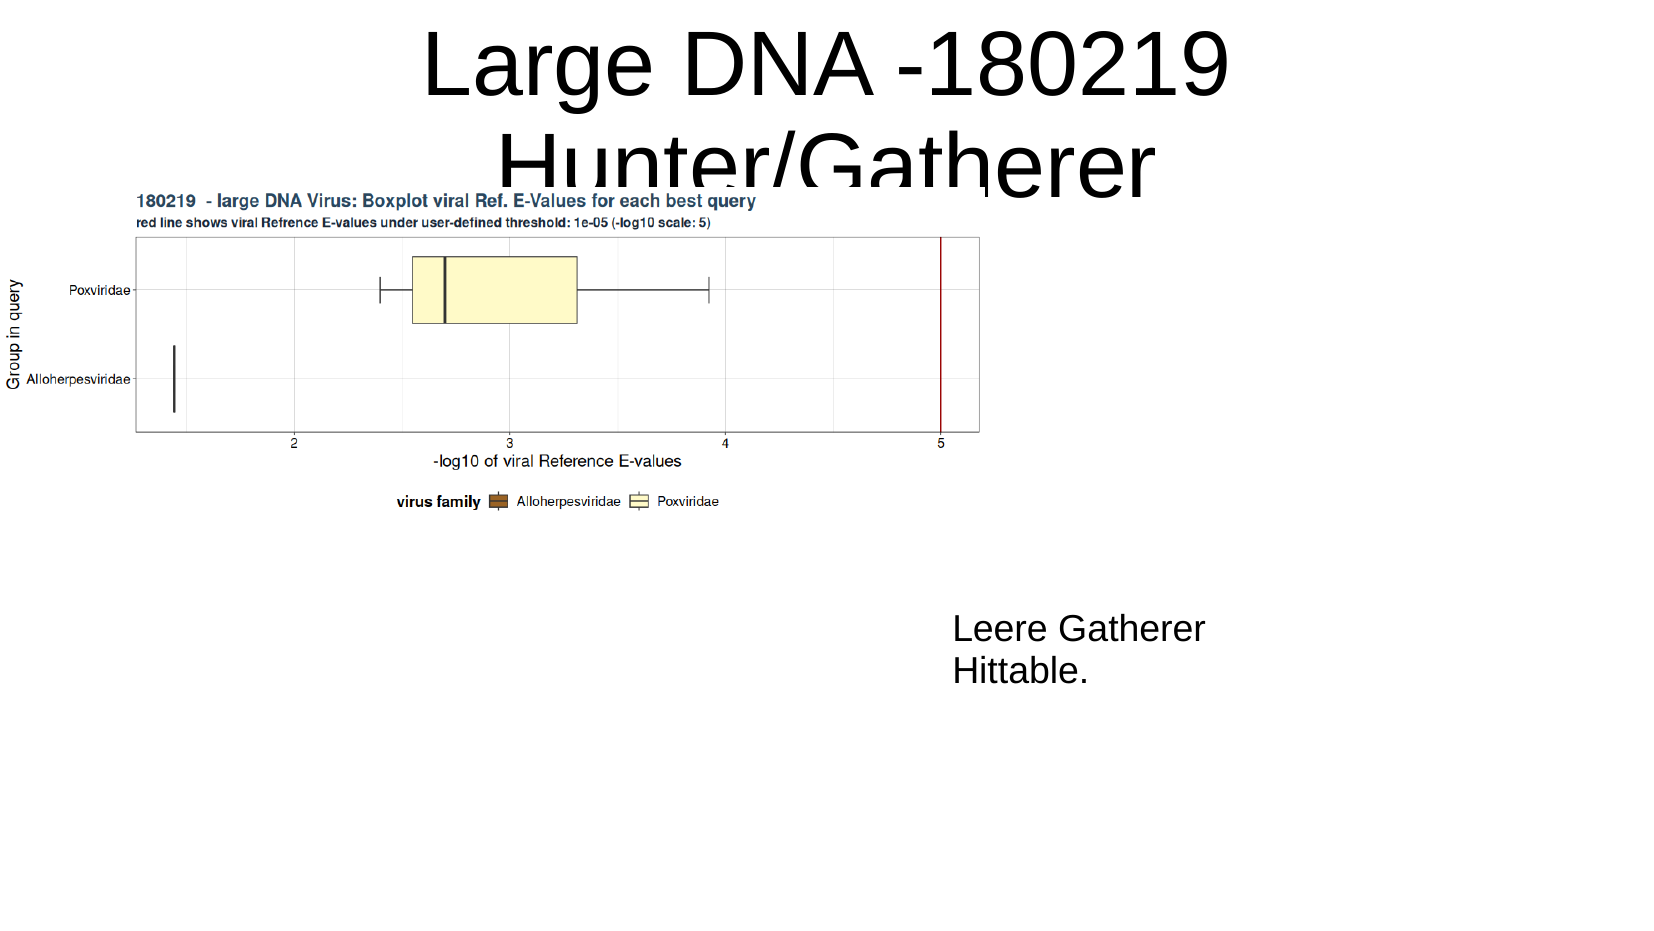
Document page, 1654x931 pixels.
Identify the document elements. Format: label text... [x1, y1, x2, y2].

text_box Leere Gatherer Hittable. [937, 600, 1351, 751]
picture [0, 187, 985, 526]
title Large DNA -180219 Hunter/Gatherer [82, 12, 1571, 218]
